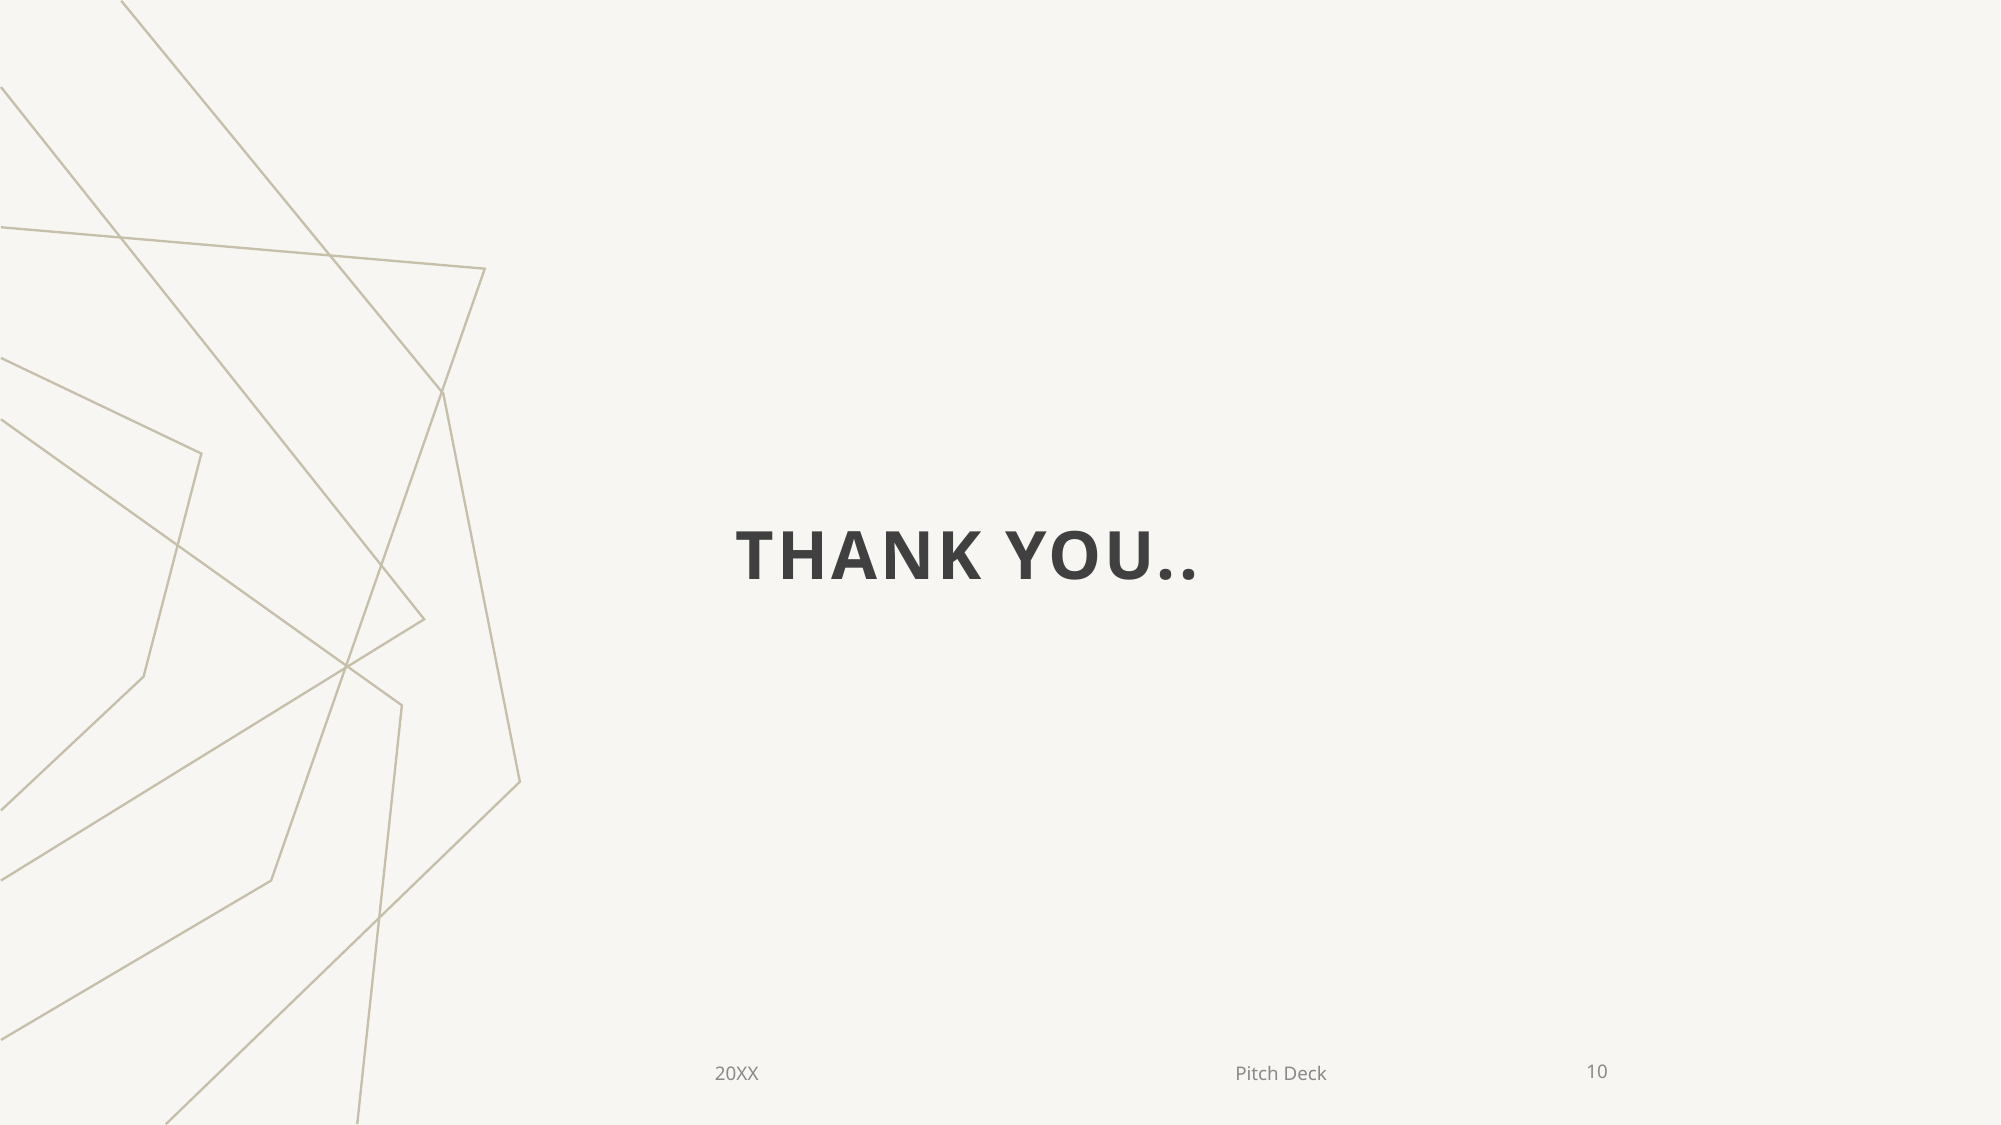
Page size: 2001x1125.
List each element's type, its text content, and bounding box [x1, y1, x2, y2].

text_box Pitch Deck [1062, 1042, 1500, 1103]
text_box [1571, 1042, 1863, 1103]
text_box 20XX [699, 1042, 992, 1103]
title Thank YOU.. [720, 351, 1406, 602]
